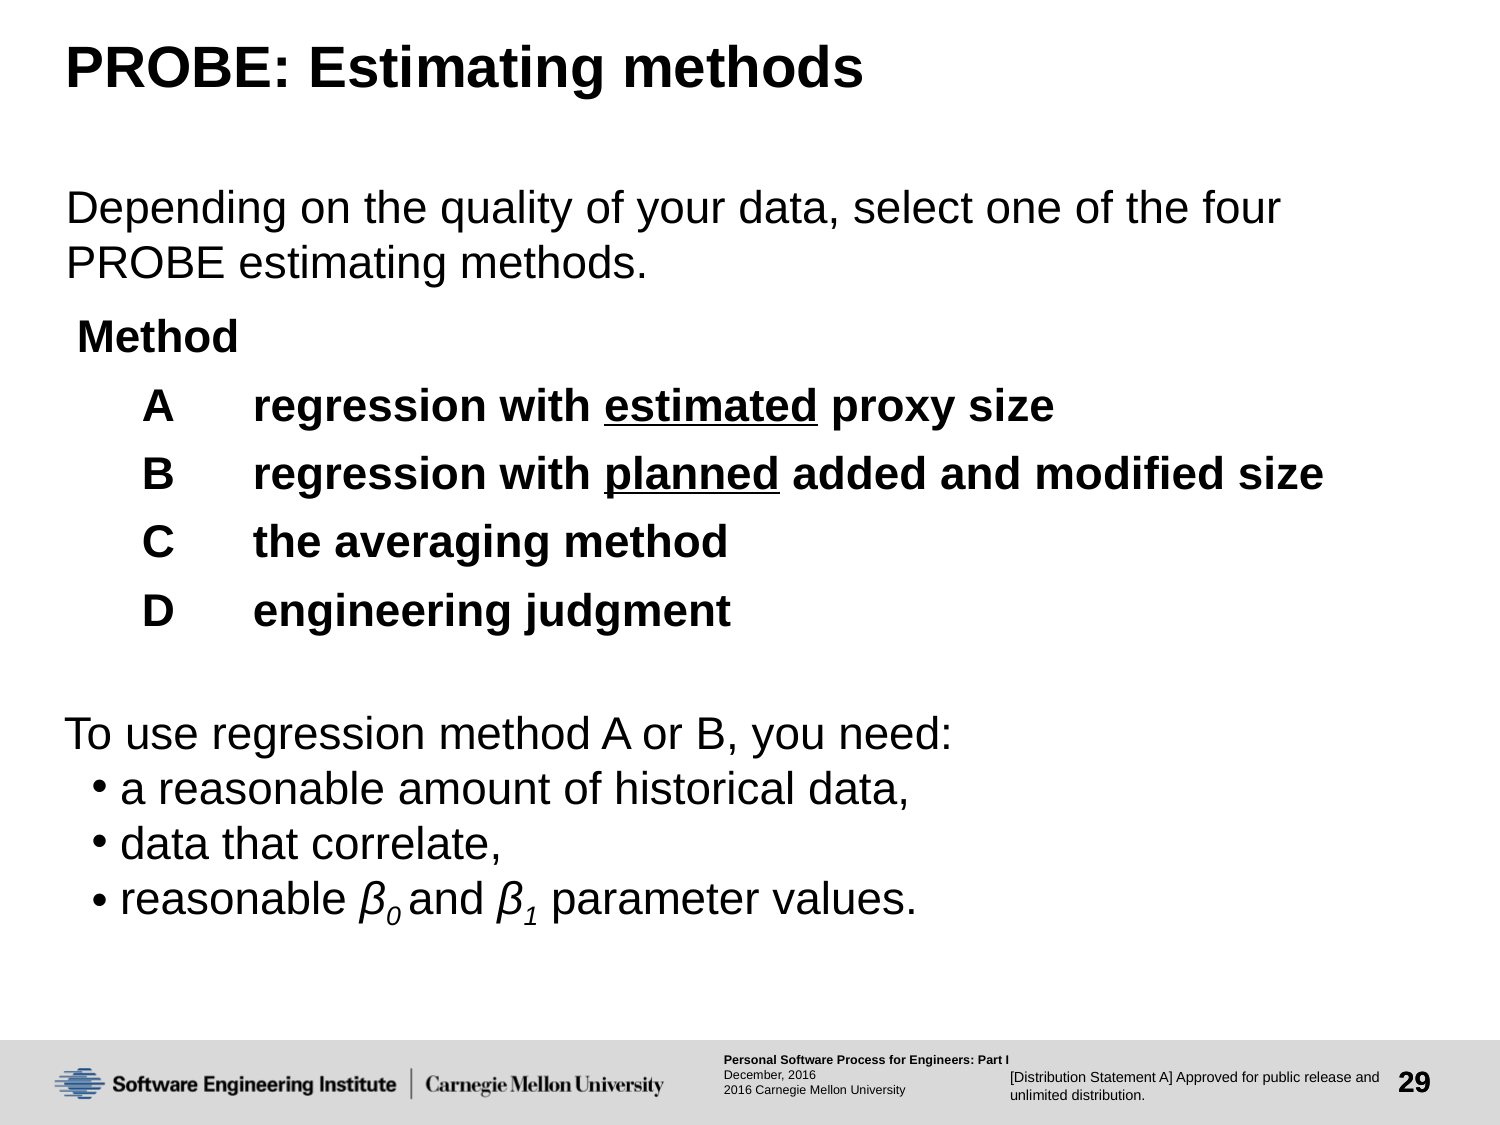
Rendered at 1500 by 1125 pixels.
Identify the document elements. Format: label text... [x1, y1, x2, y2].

table_cell regression with estimated proxy size [253, 371, 1429, 439]
table_cell regression with planned added and modified size [253, 439, 1429, 508]
table_cell engineering judgment [253, 576, 1429, 645]
table_cell C [64, 508, 253, 576]
text_box To use regression method A or B, you need: a reasonable amount of historical data, data that correlate, reasonable β0 and β1 parameter values. [63, 703, 1430, 1009]
table_cell B [64, 439, 253, 508]
table_cell the averaging method [253, 508, 1429, 576]
table_cell A [64, 371, 253, 439]
table_header Method [64, 302, 253, 371]
table_header [253, 302, 1429, 371]
title PROBE: Estimating methods [65, 37, 1313, 148]
table_cell D [64, 576, 253, 645]
picture [46, 1061, 673, 1104]
list Depending on the quality of your data, select one of the four PROBE estimating methods. [65, 177, 1431, 1000]
